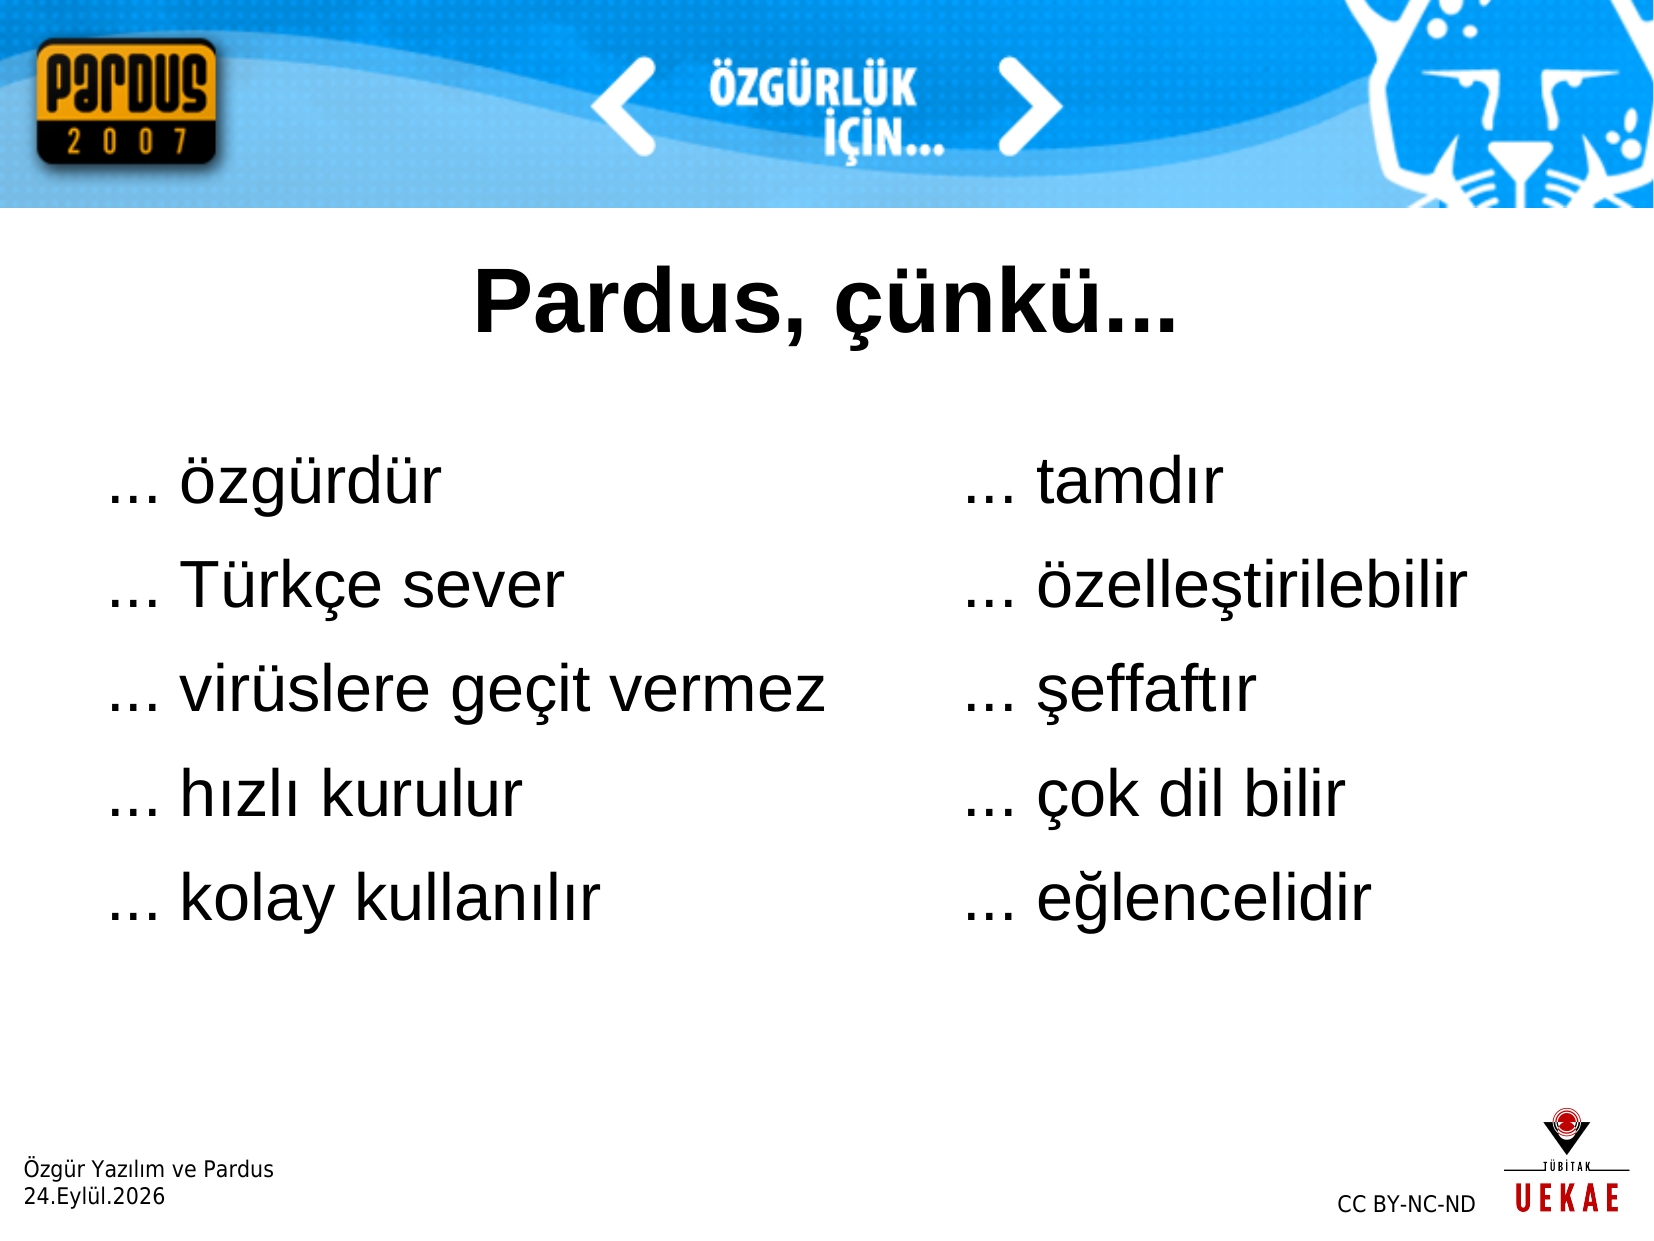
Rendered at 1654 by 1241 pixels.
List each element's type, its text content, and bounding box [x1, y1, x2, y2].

title Pardus, çünkü... [82, 197, 1571, 405]
list ... tamdır ... özelleştirilebilir ... şeffaftır ... çok dil bilir ... eğlencelidir [944, 442, 1572, 1065]
list ... özgürdür ... Türkçe sever ... virüslere geçit vermez ... hızlı kurulur ... kolay kullanılır [88, 442, 886, 1080]
picture [0, 0, 1654, 208]
picture [1500, 1104, 1634, 1215]
